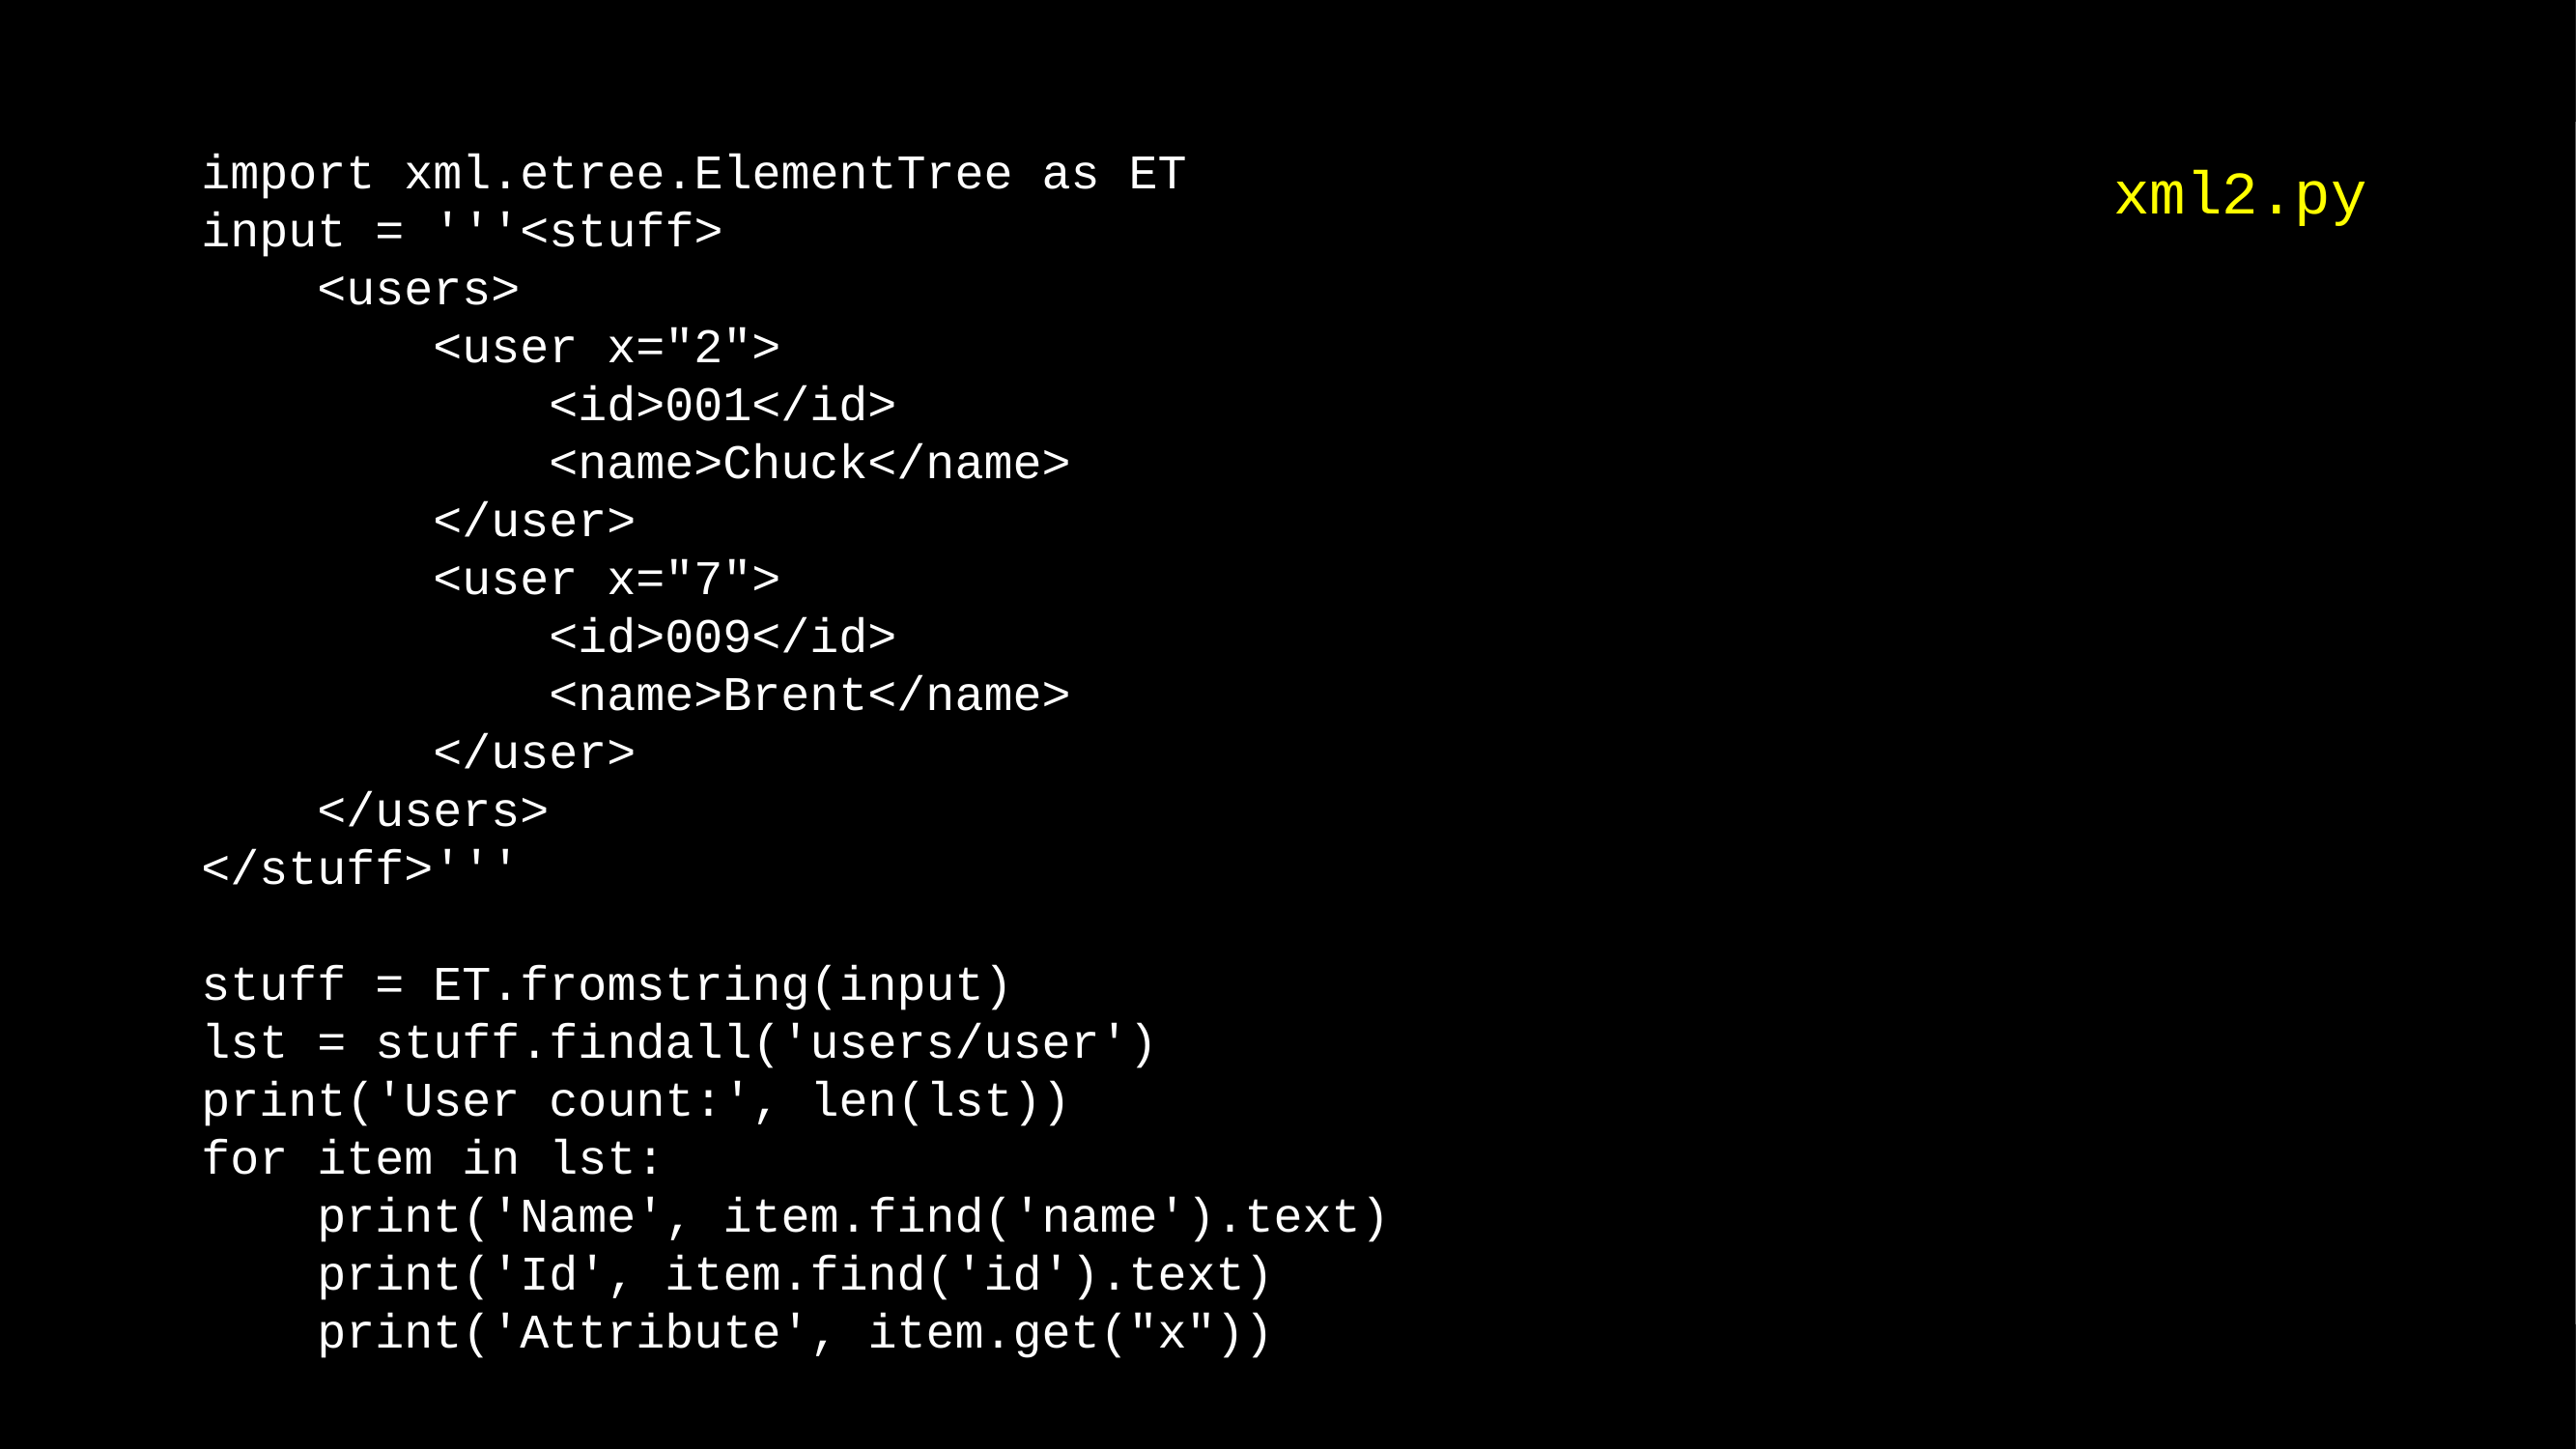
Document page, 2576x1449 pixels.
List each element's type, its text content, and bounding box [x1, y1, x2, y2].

text_box xml2.py [2104, 145, 2377, 234]
text_box import xml.etree.ElementTree as ET input = '''<stuff> <users> <user x="2"> <id>001</id> <name>Chuck</name> </user> <user x="7"> <id>009</id> <name>Brent</name> </user> </users> </stuff>''' stuff = ET.fromstring(input) lst = stuff.findall('users/user') print('User count:', len(lst)) for item in lst: print('Name', item.find('name').text) print('Id', item.find('id').text) print('Attribute', item.get("x")) [201, 124, 1940, 1376]
